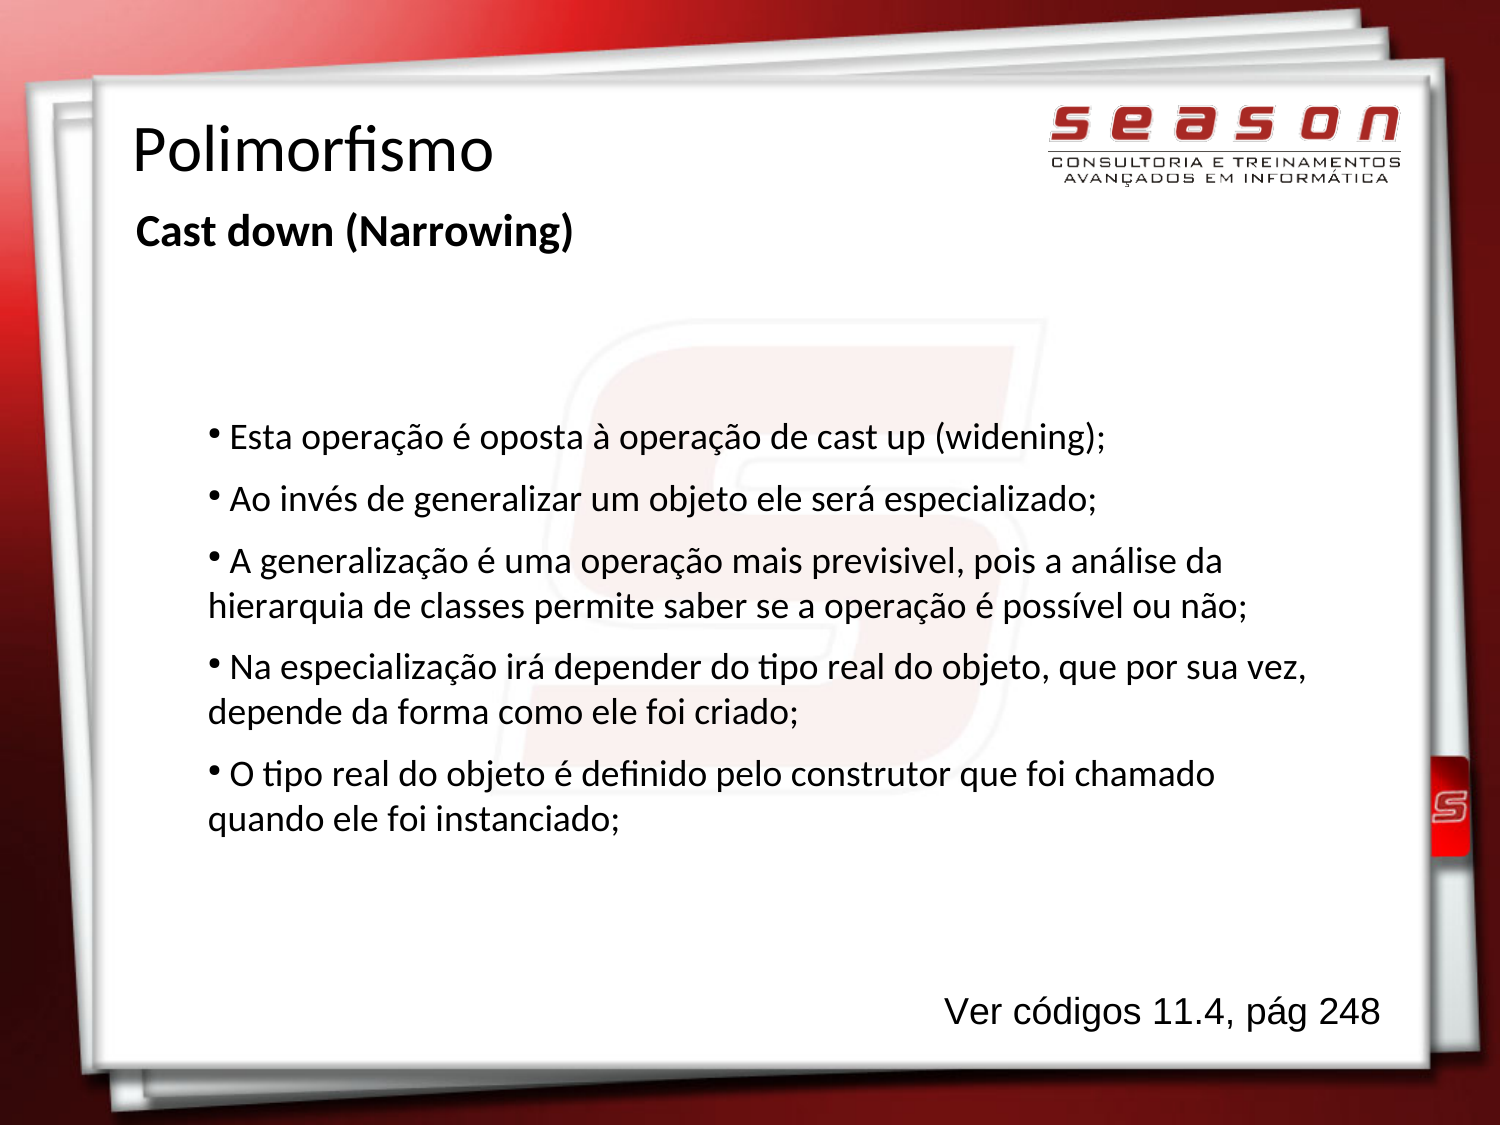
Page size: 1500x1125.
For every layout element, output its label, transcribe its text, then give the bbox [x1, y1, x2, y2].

title Polimorfismo [118, 33, 1394, 257]
text_box Ver códigos 11.4, pág 248 [708, 979, 1396, 1040]
text_box Esta operação é oposta à operação de cast up (widening); Ao invés de generalizar um objeto ele será especializado; A generalização é uma operação mais previsivel, pois a análise da hierarquia de classes permite saber se a operação é possível ou não; Na especialização irá depender do tipo real do objeto, que por sua vez, depende da forma como ele foi criado; O tipo real do objeto é definido pelo construtor que foi chamado quando ele foi instanciado; [207, 357, 1328, 894]
text_box Cast down (Narrowing) [119, 200, 1240, 256]
picture [0, 0, 1500, 1125]
